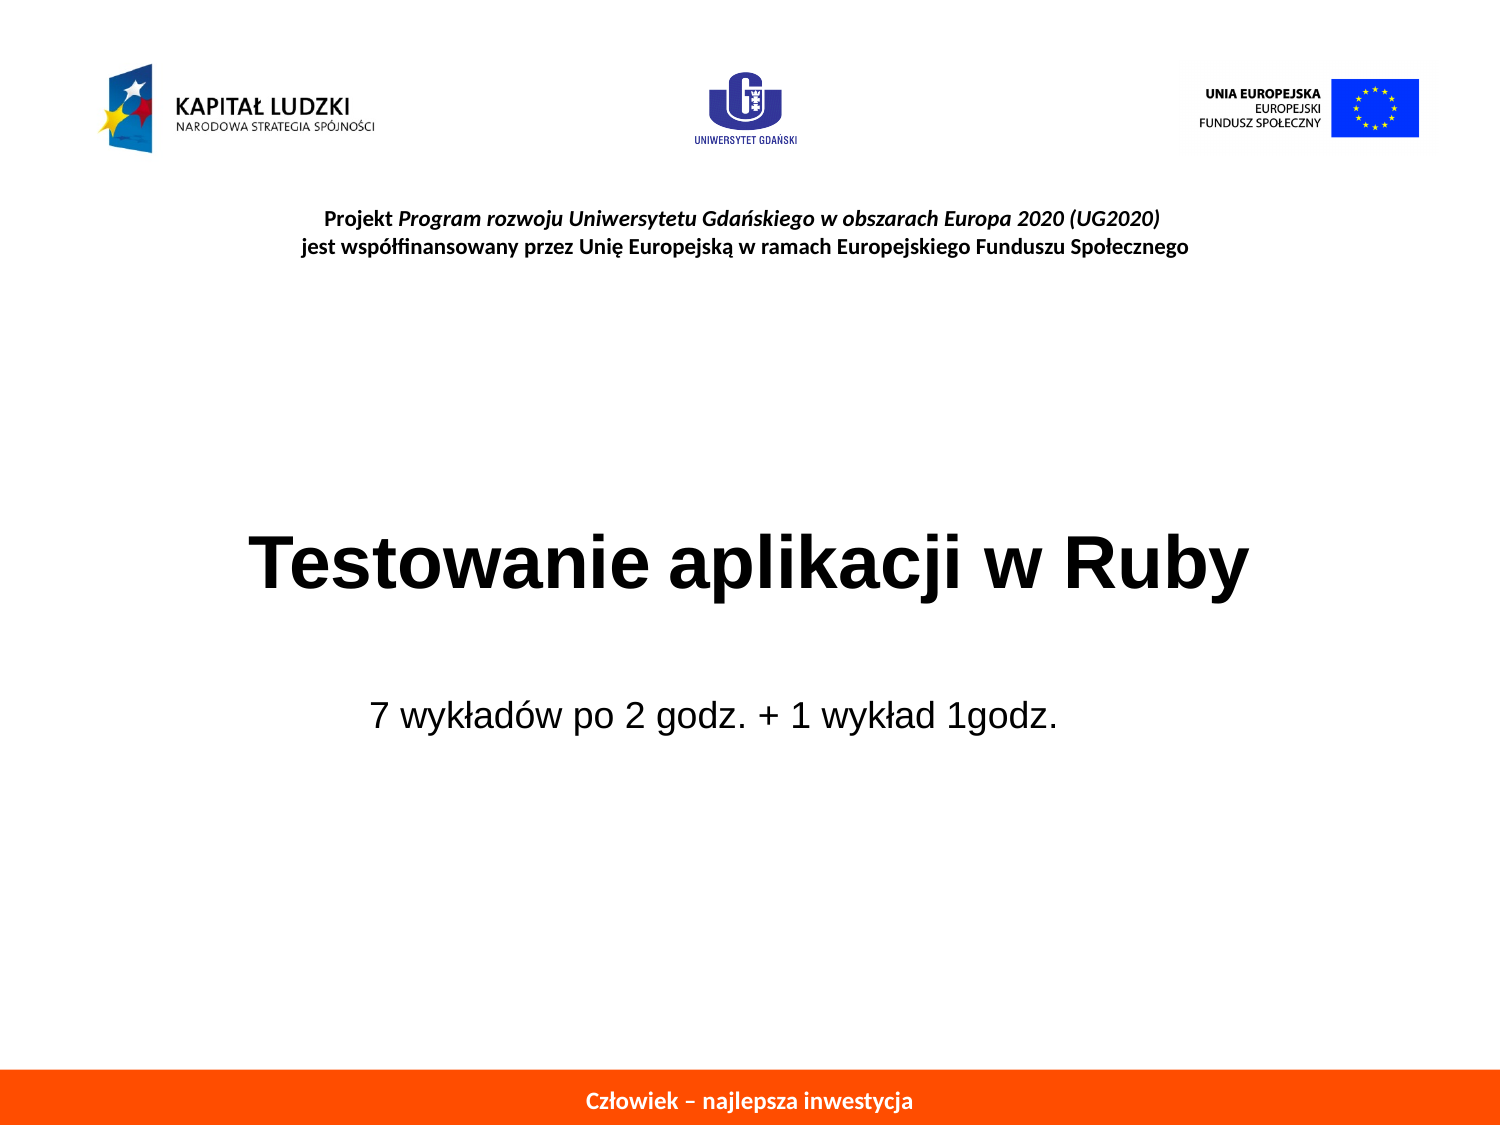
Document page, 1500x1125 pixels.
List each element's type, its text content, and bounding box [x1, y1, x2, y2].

text_box Testowanie aplikacji w Ruby [234, 513, 1266, 612]
text_box 7 wykładów po 2 godz. + 1 wykład 1godz. [354, 687, 1074, 745]
footer Człowiek – najlepsza inwestycja [0, 1069, 1500, 1125]
text_box Projekt Program rozwoju Uniwersytetu Gdańskiego w obszarach Europa 2020 (UG2020) jest współfinansowany przez Unię Europejską w ramach Europejskiego Funduszu Społecznego [53, 196, 1439, 267]
picture [692, 69, 800, 147]
picture [53, 19, 418, 196]
picture [1179, 60, 1439, 156]
